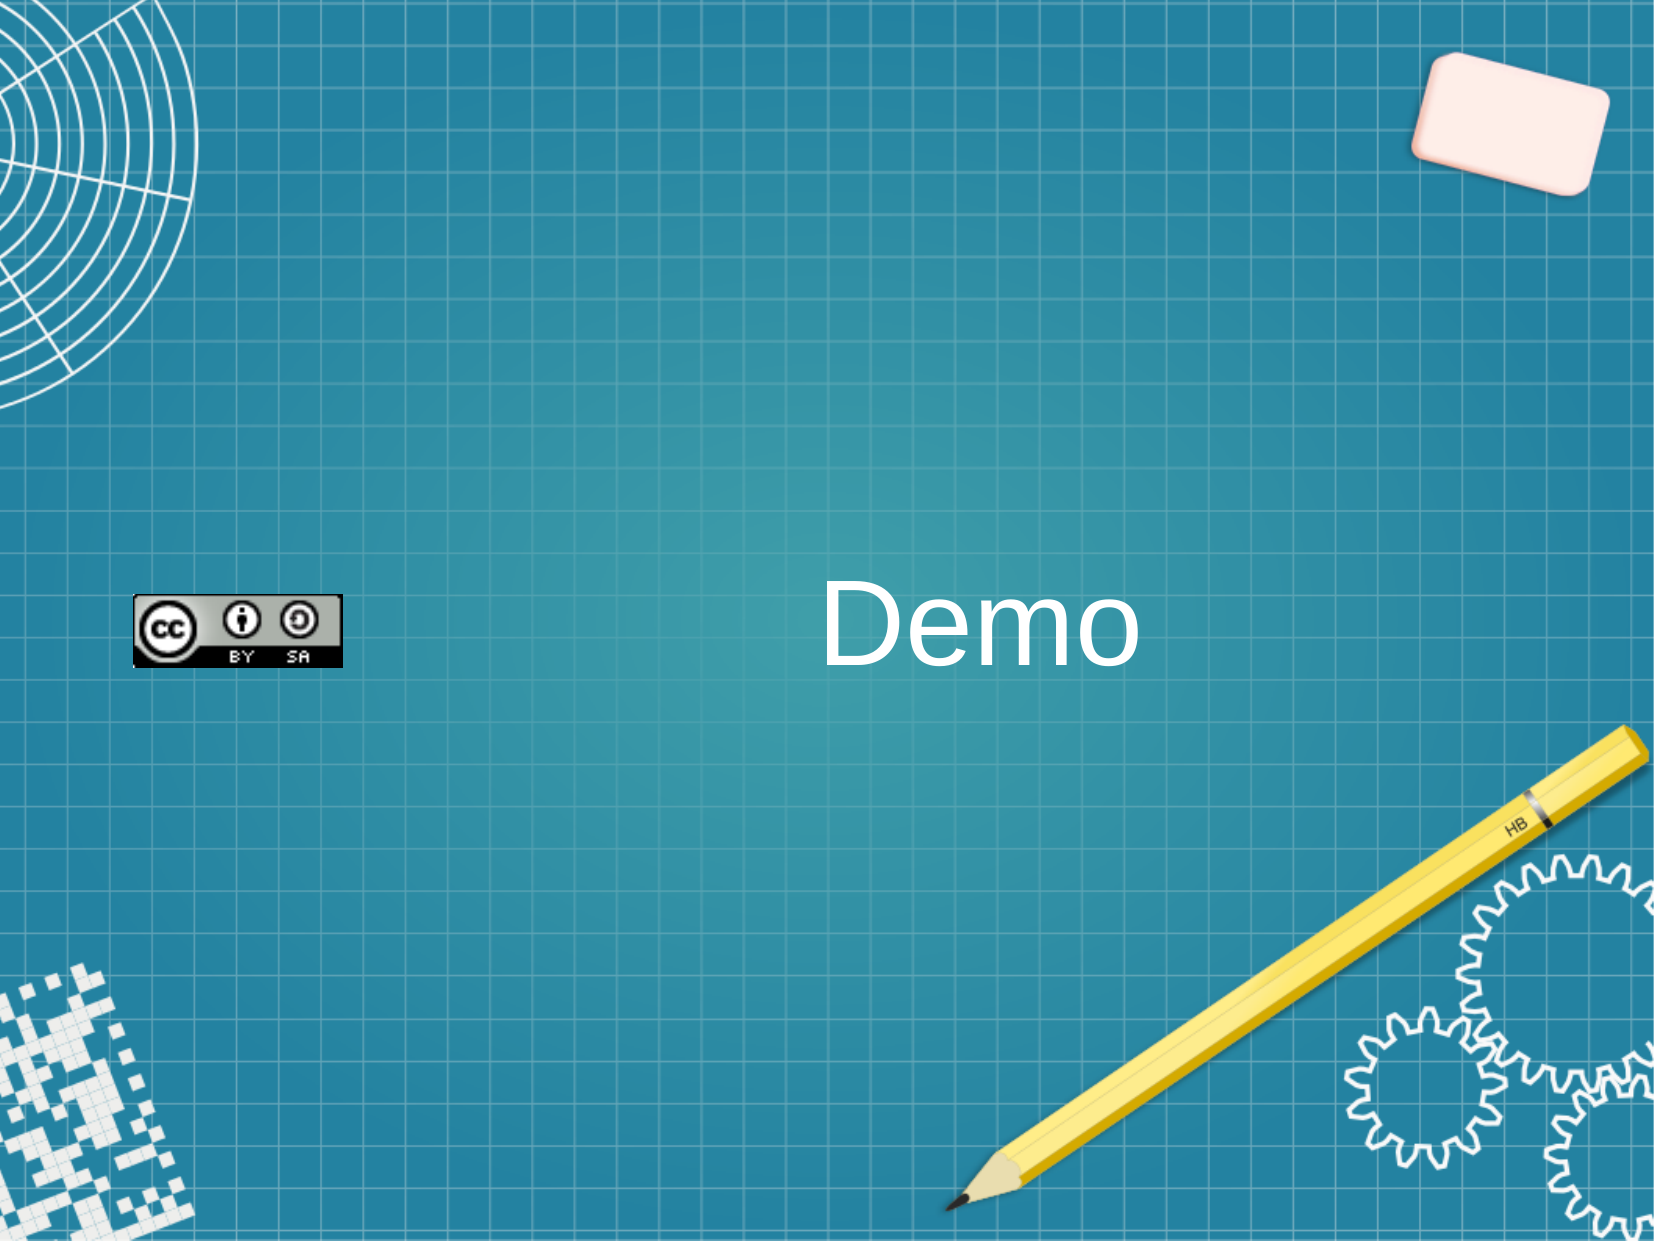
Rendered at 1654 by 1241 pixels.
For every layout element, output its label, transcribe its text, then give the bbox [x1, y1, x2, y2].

title Demo [389, 519, 1571, 727]
picture [0, 0, 1654, 1241]
